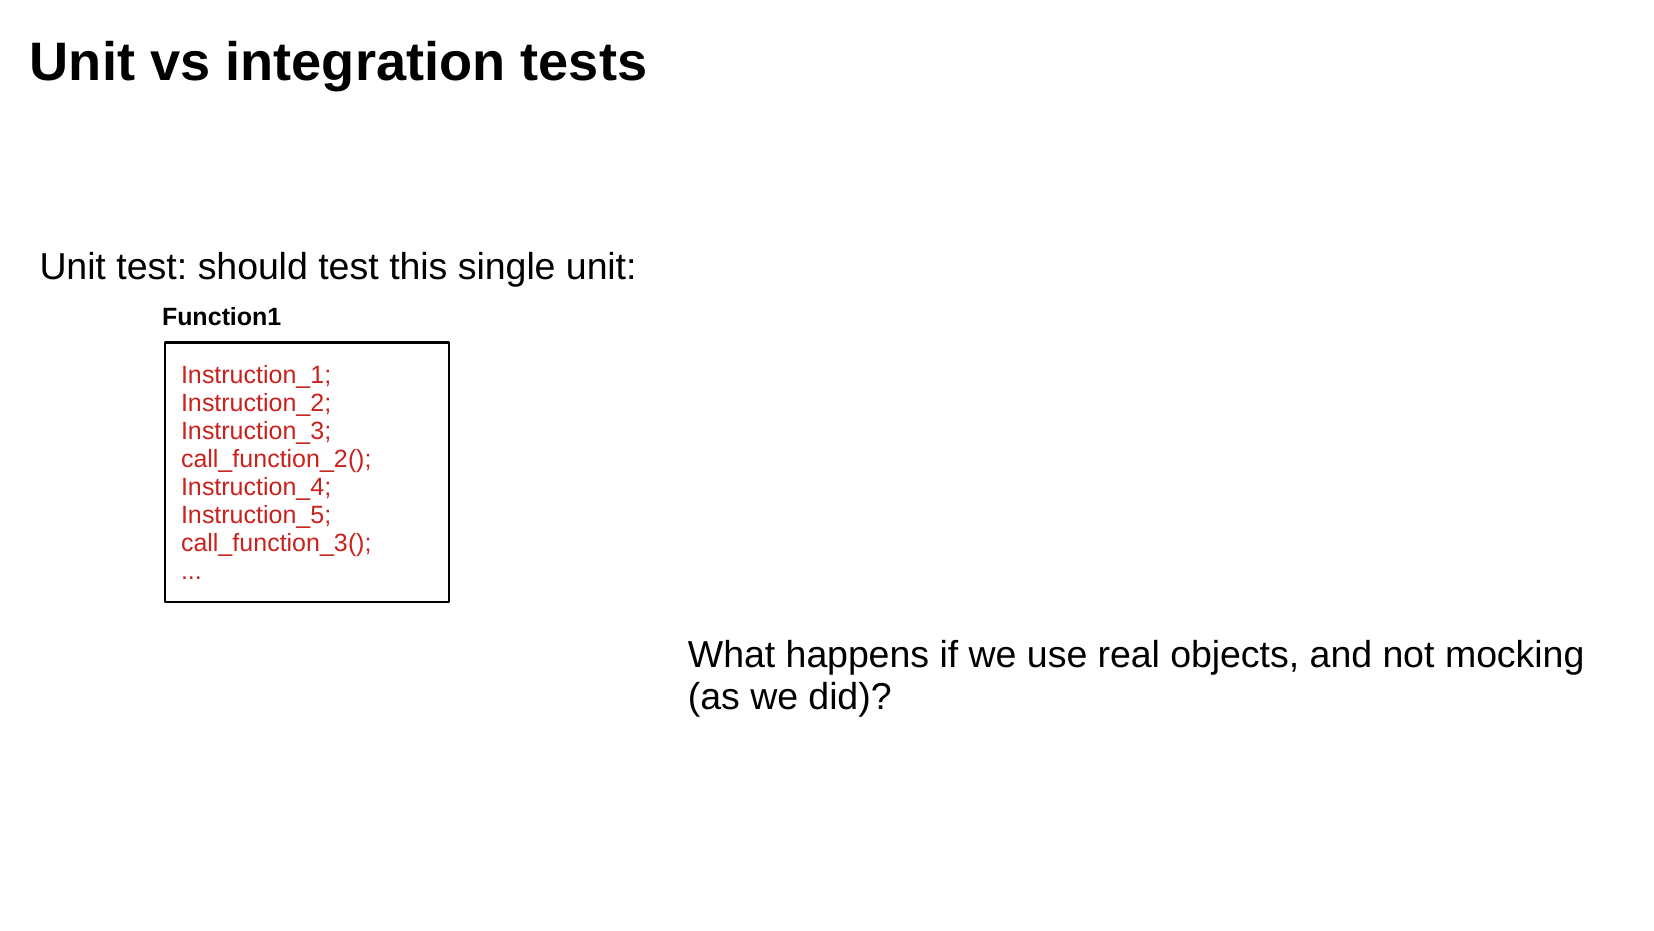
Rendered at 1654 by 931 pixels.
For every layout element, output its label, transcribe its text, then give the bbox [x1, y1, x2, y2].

text_box Function1 [147, 296, 297, 339]
text_box Instruction_1; Instruction_2; Instruction_3; call_function_2(); Instruction_4; Instruction_5; call_function_3(); ... [165, 342, 449, 603]
text_box What happens if we use real objects, and not mocking (as we did)? [673, 625, 1600, 725]
text_box Unit vs integration tests [15, 23, 663, 99]
text_box Unit test: should test this single unit: [24, 238, 653, 296]
